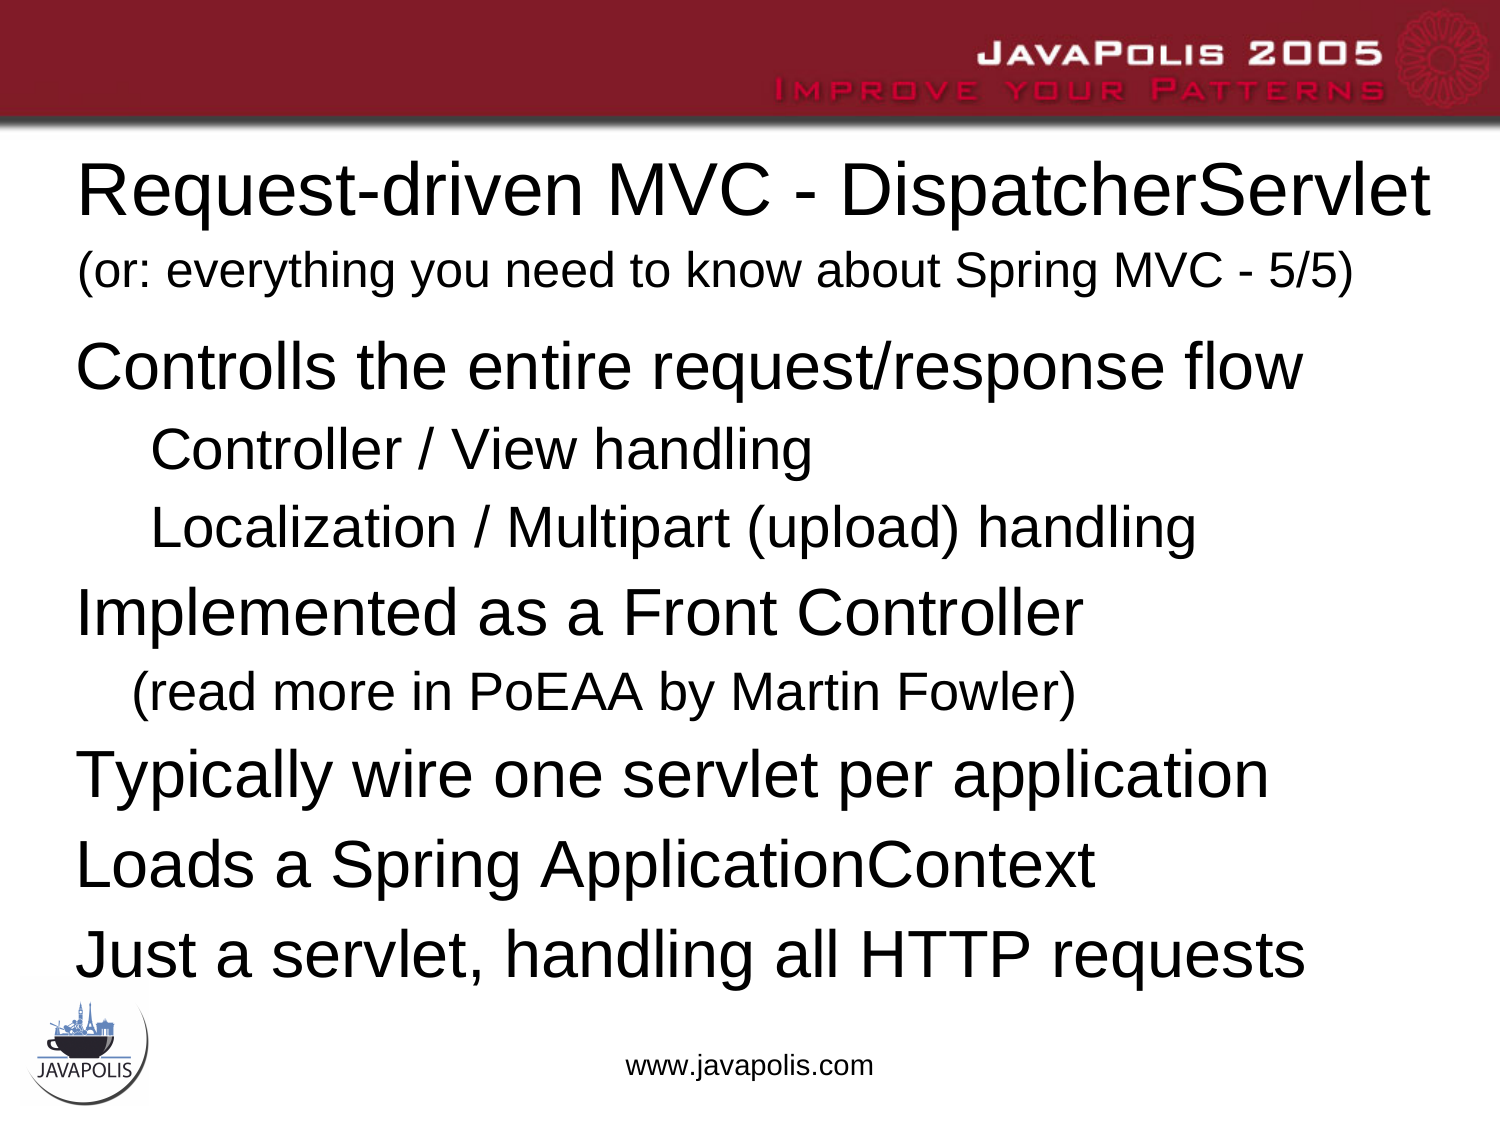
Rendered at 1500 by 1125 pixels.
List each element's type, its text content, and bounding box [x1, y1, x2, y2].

list Controlls the entire request/response flow Controller / View handling Localization / Multipart (upload) handling Implemented as a Front Controller (read more in PoEAA by Martin Fowler) Typically wire one servlet per application Loads a Spring ApplicationContext Just a servlet, handling all HTTP requests [75, 314, 1426, 1012]
picture [0, 0, 1500, 140]
picture [20, 976, 149, 1106]
title Request-driven MVC - DispatcherServlet (or: everything you need to know about Spring MVC - 5/5) [76, 138, 1447, 290]
